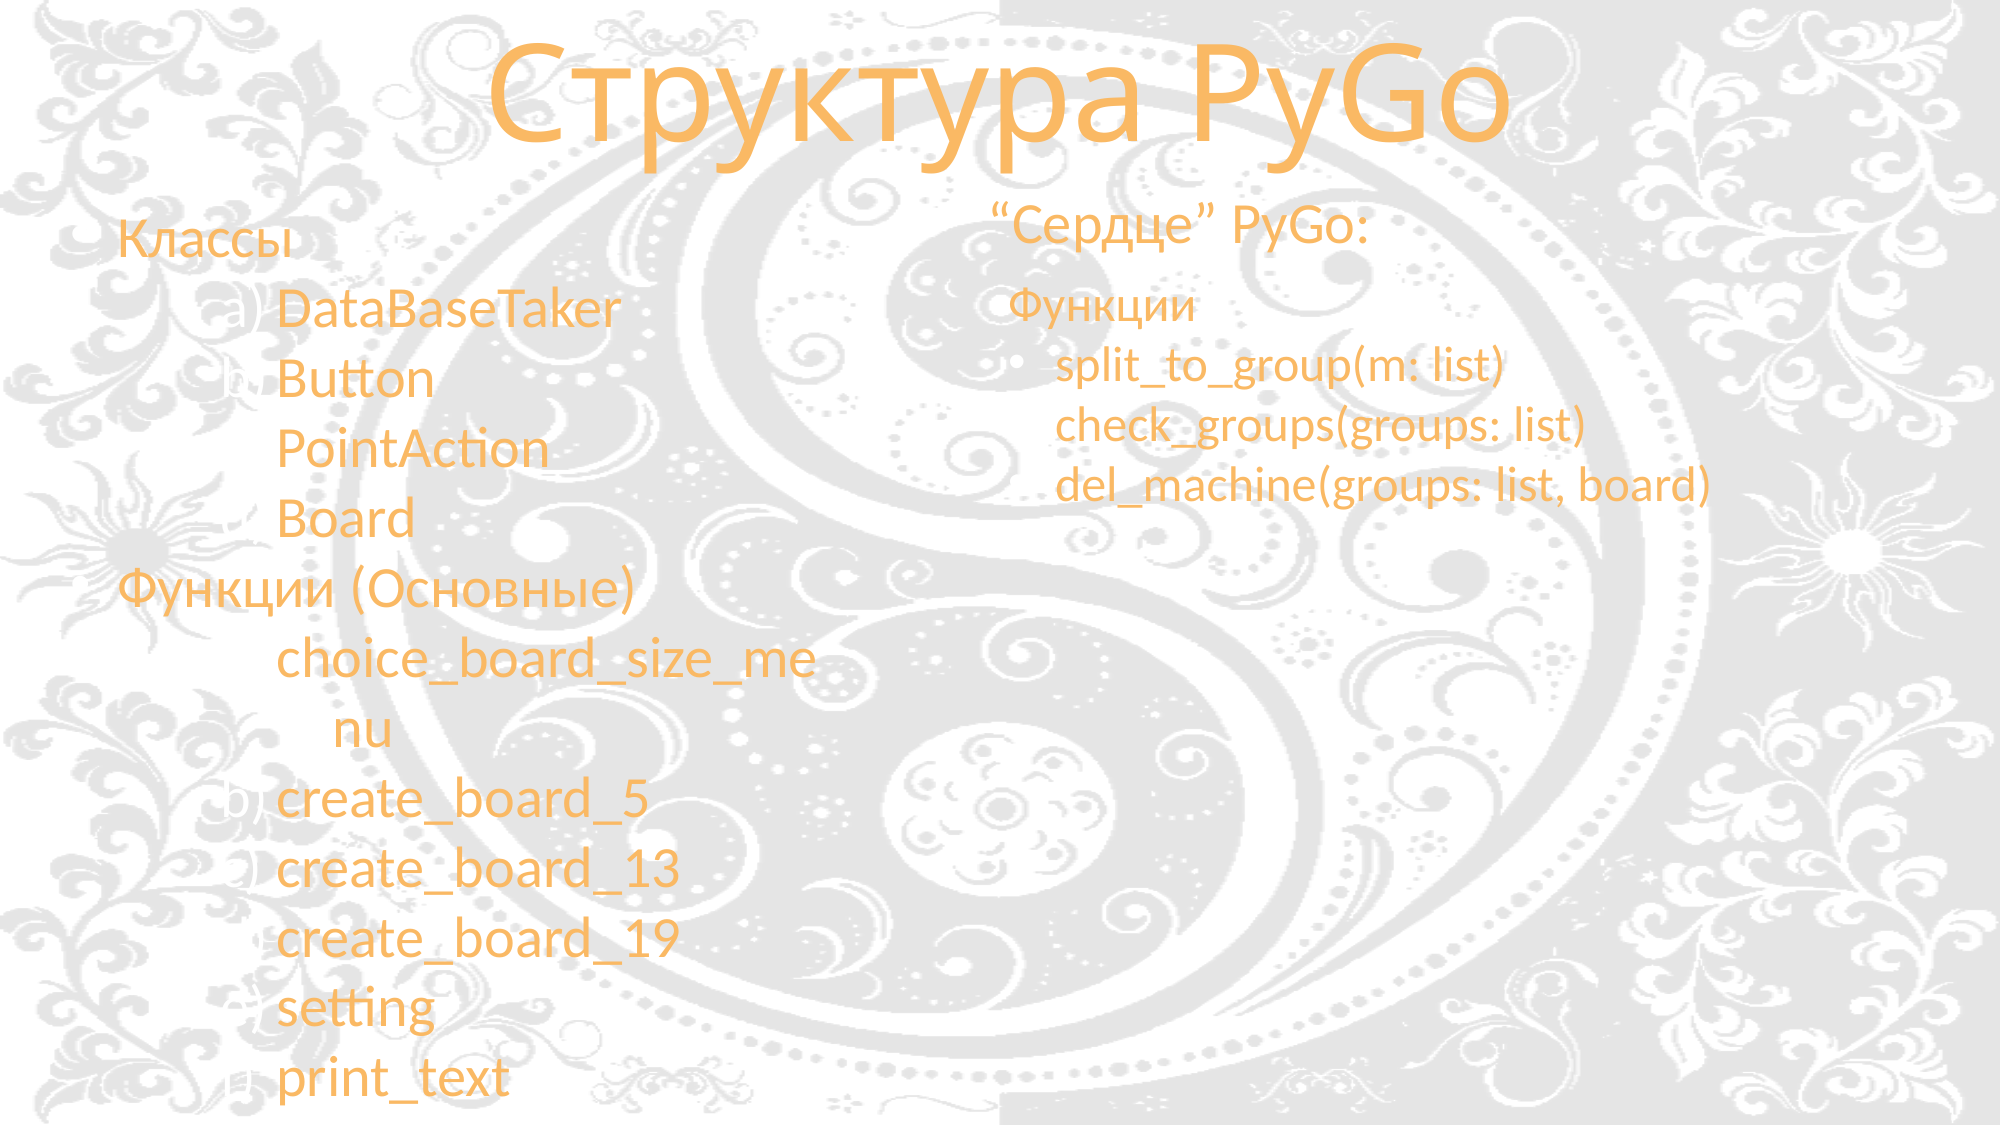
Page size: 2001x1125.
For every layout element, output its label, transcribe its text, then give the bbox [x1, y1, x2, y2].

title Структура PyGo [249, 12, 1750, 178]
picture [0, 0, 2000, 1125]
text_box Классы DataBaseTaker Button PointAction Board Функции (Основные) choice_board_size_menu create_board_5 create_board_13 create_board_19 setting print_text draw_point [55, 191, 844, 1125]
text_box Функции split_to_group(m: list) check_groups(groups: list) del_machine(groups: list, board) [993, 263, 1793, 522]
text_box “Сердце” PyGo: [972, 177, 1529, 264]
